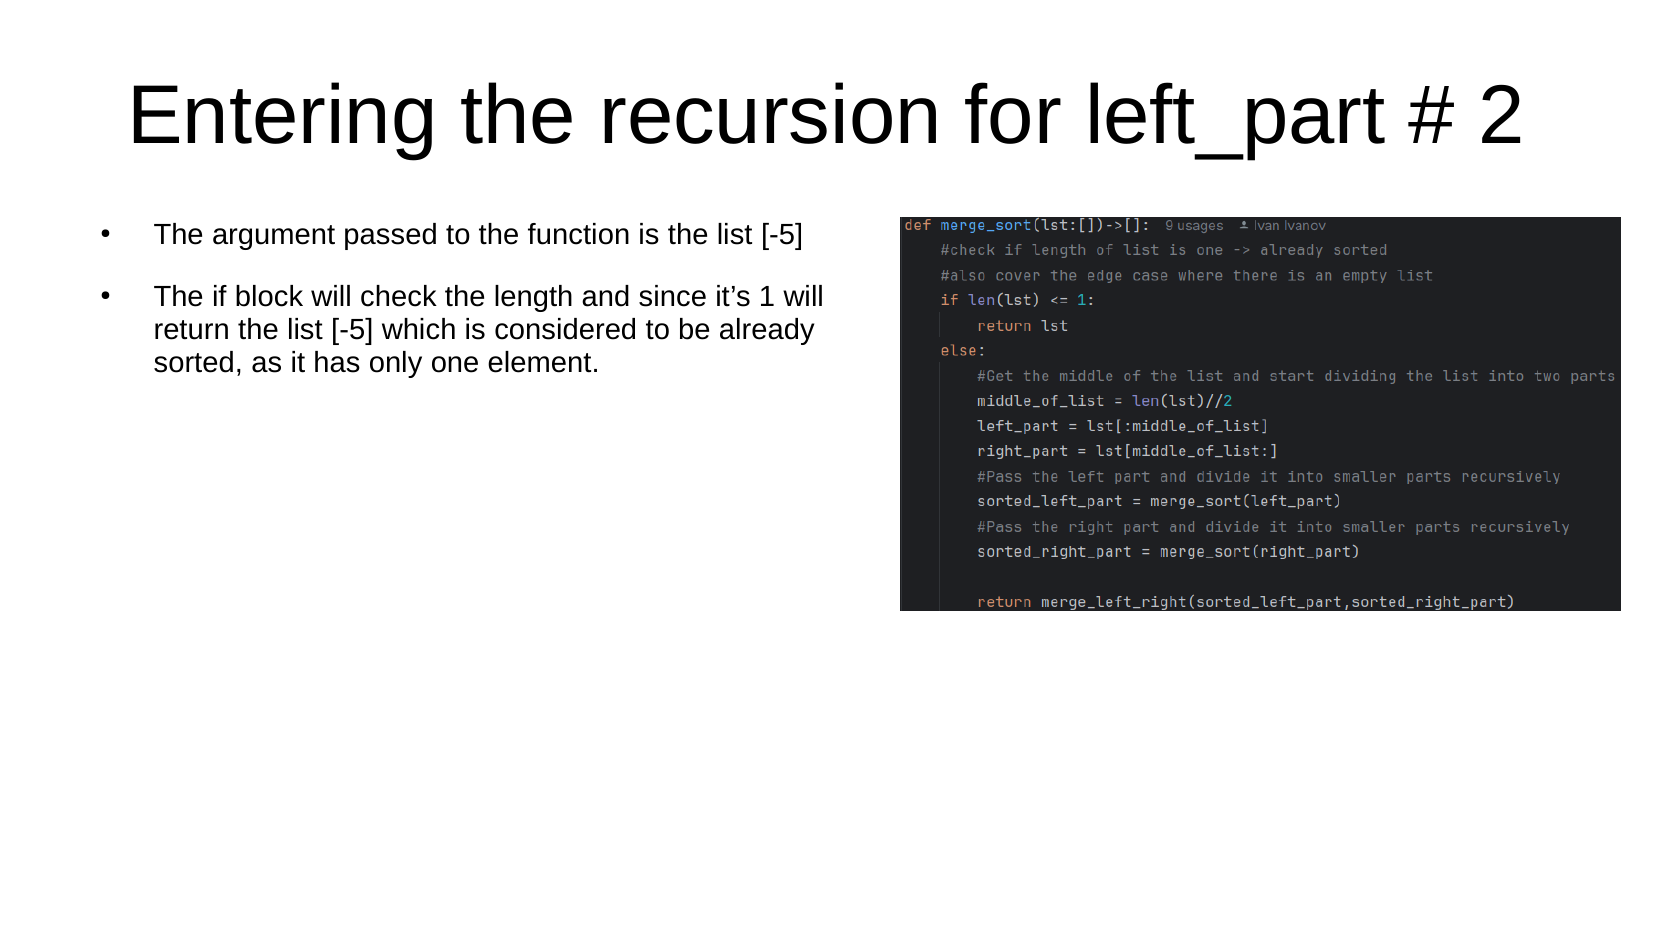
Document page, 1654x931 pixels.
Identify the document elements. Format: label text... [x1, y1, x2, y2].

title Entering the recursion for left_part # 2 [82, 37, 1571, 193]
list The argument passed to the function is the list [-5] The if block will check the length and since it’s 1 will return the list [-5] which is considered to be already sorted, as it has only one element. [82, 217, 1571, 758]
picture [900, 217, 1621, 611]
